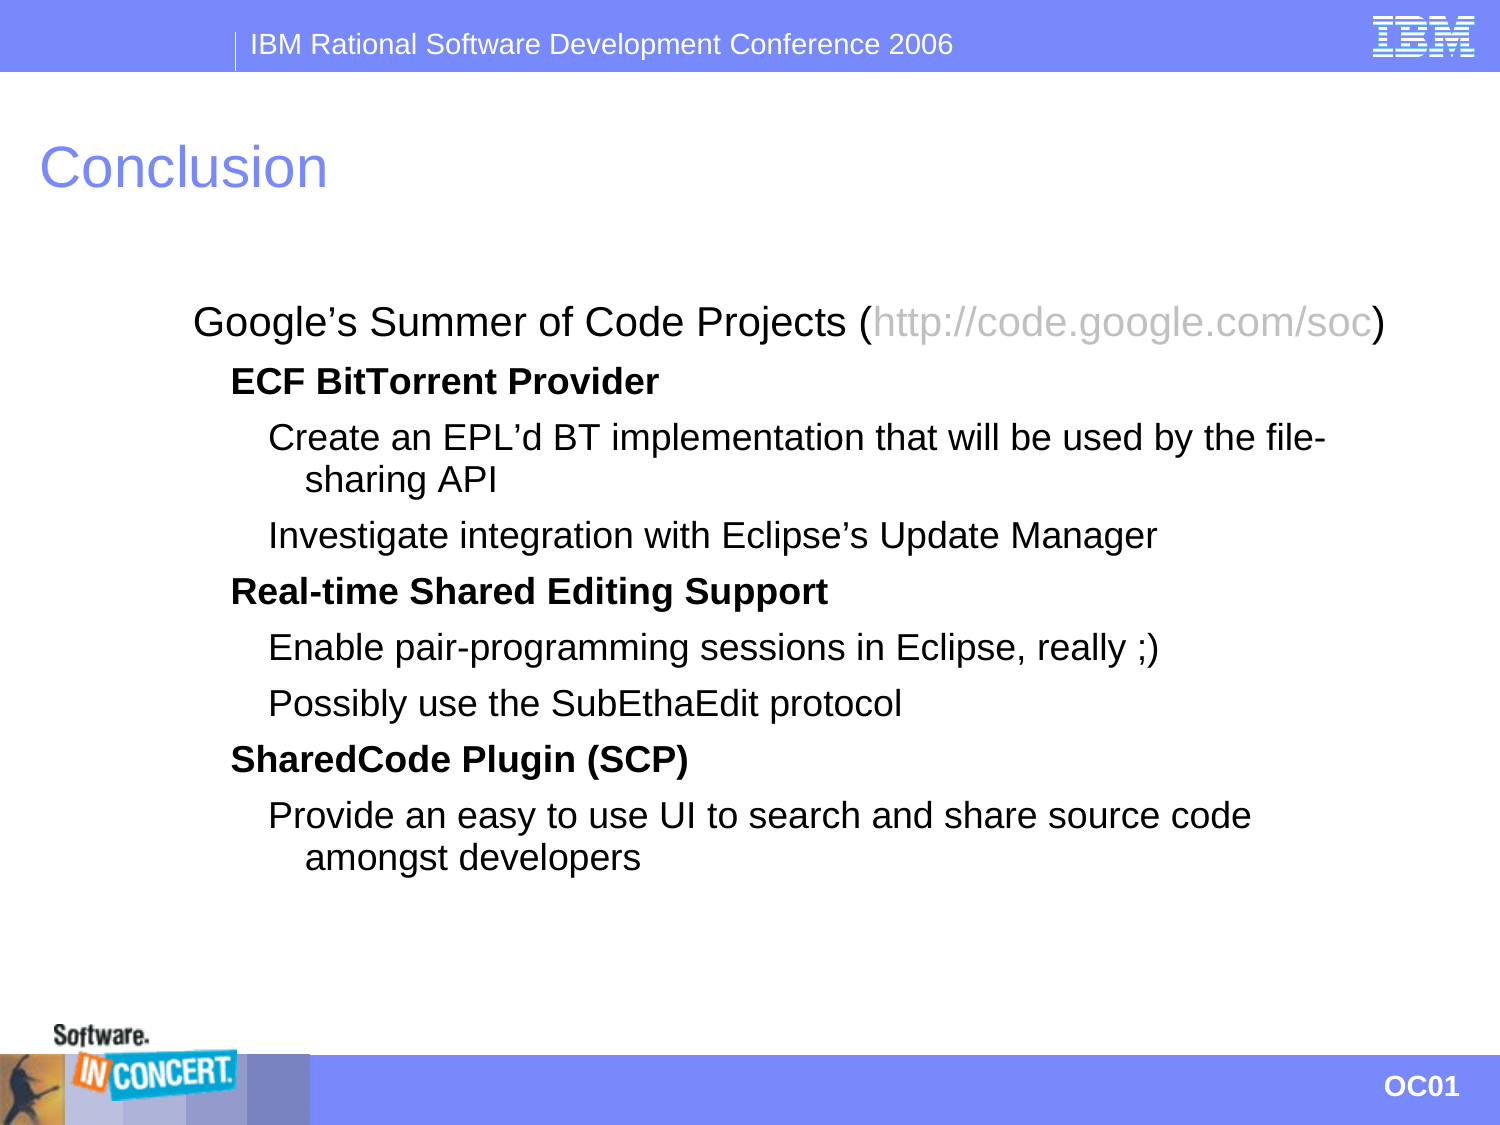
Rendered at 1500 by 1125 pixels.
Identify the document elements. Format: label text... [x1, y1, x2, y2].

picture [0, 1024, 310, 1125]
list Google’s Summer of Code Projects (http://code.google.com/soc) ECF BitTorrent Provider Create an EPL’d BT implementation that will be used by the file-sharing API Investigate integration with Eclipse’s Update Manager Real-time Shared Editing Support Enable pair-programming sessions in Eclipse, really ;) Possibly use the SubEthaEdit protocol SharedCode Plugin (SCP) Provide an easy to use UI to search and share source code amongst developers [178, 291, 1417, 1030]
title Conclusion [25, 132, 1415, 211]
